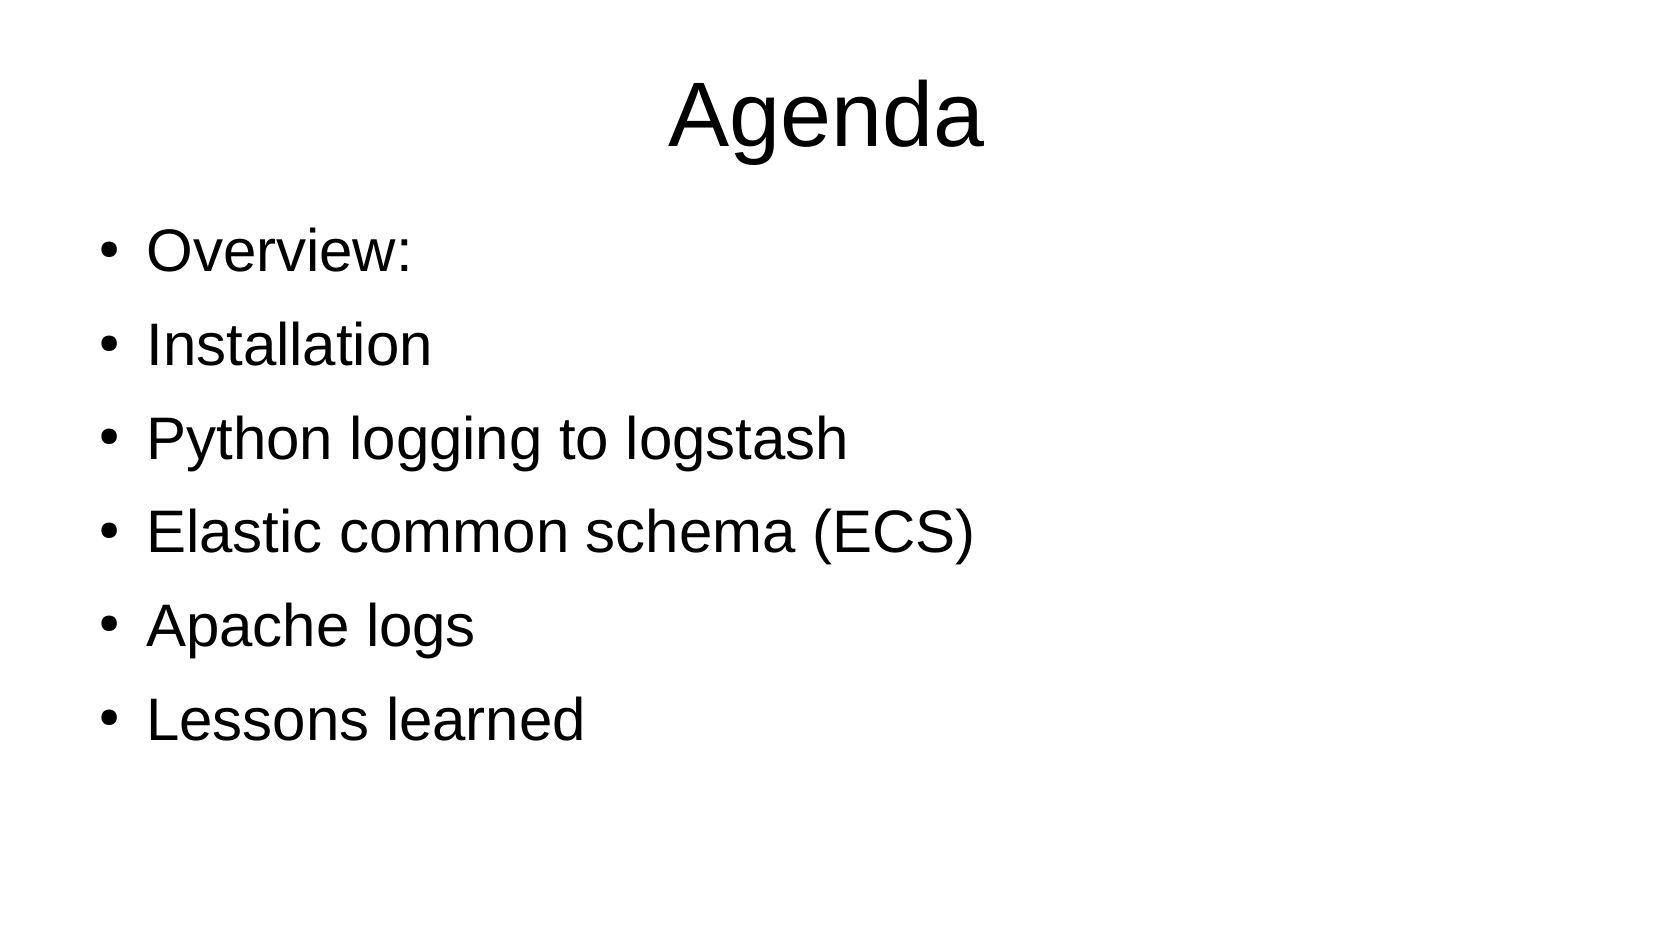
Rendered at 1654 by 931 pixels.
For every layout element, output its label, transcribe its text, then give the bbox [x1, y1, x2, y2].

title Agenda [82, 37, 1571, 193]
list Overview: Installation Python logging to logstash Elastic common schema (ECS) Apache logs Lessons learned [82, 217, 1571, 758]
